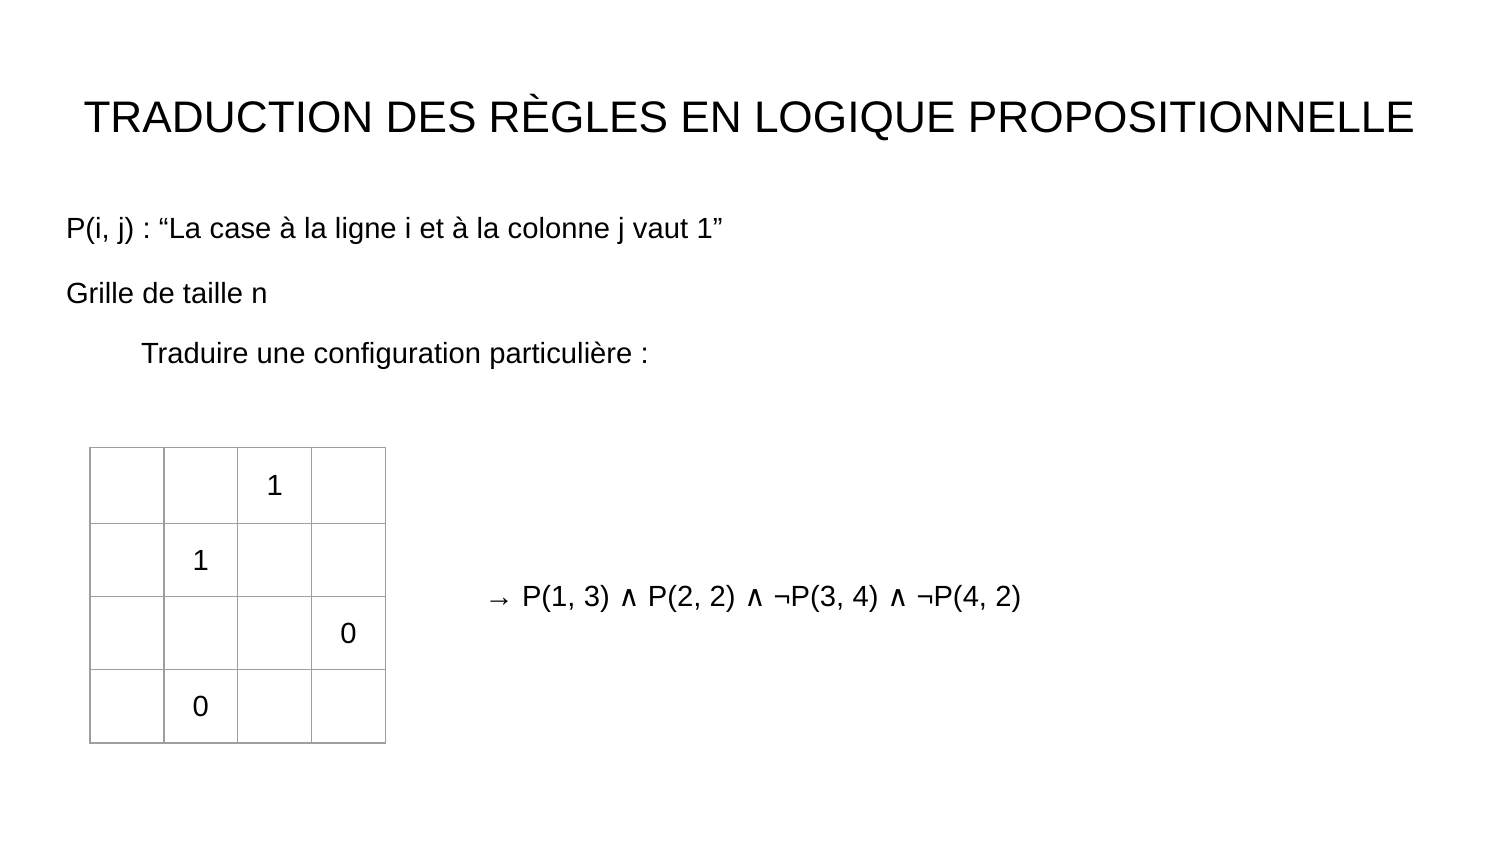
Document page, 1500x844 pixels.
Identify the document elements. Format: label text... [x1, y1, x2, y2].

table_header [91, 448, 163, 523]
table_header [312, 448, 385, 523]
table_cell [91, 597, 163, 669]
table_header 1 [238, 448, 311, 523]
table_cell [238, 524, 311, 596]
table_header [165, 448, 237, 523]
table_cell [91, 670, 163, 742]
text_box → P(1, 3) ∧ P(2, 2) ∧ ¬P(3, 4) ∧ ¬P(4, 2) [469, 562, 1071, 628]
table_cell [91, 524, 163, 596]
table_cell [312, 524, 385, 596]
table_cell 1 [165, 524, 237, 596]
table_cell [312, 670, 385, 742]
table_cell 0 [165, 670, 237, 742]
table_cell 0 [312, 597, 385, 669]
title TRADUCTION DES RÈGLES EN LOGIQUE PROPOSITIONNELLE [51, 72, 1449, 167]
table_cell [238, 670, 311, 742]
list P(i, j) : “La case à la ligne i et à la colonne j vaut 1” Grille de taille n Traduire une configuration particulière : [51, 189, 1449, 470]
table_cell [165, 597, 237, 669]
table_cell [238, 597, 311, 669]
